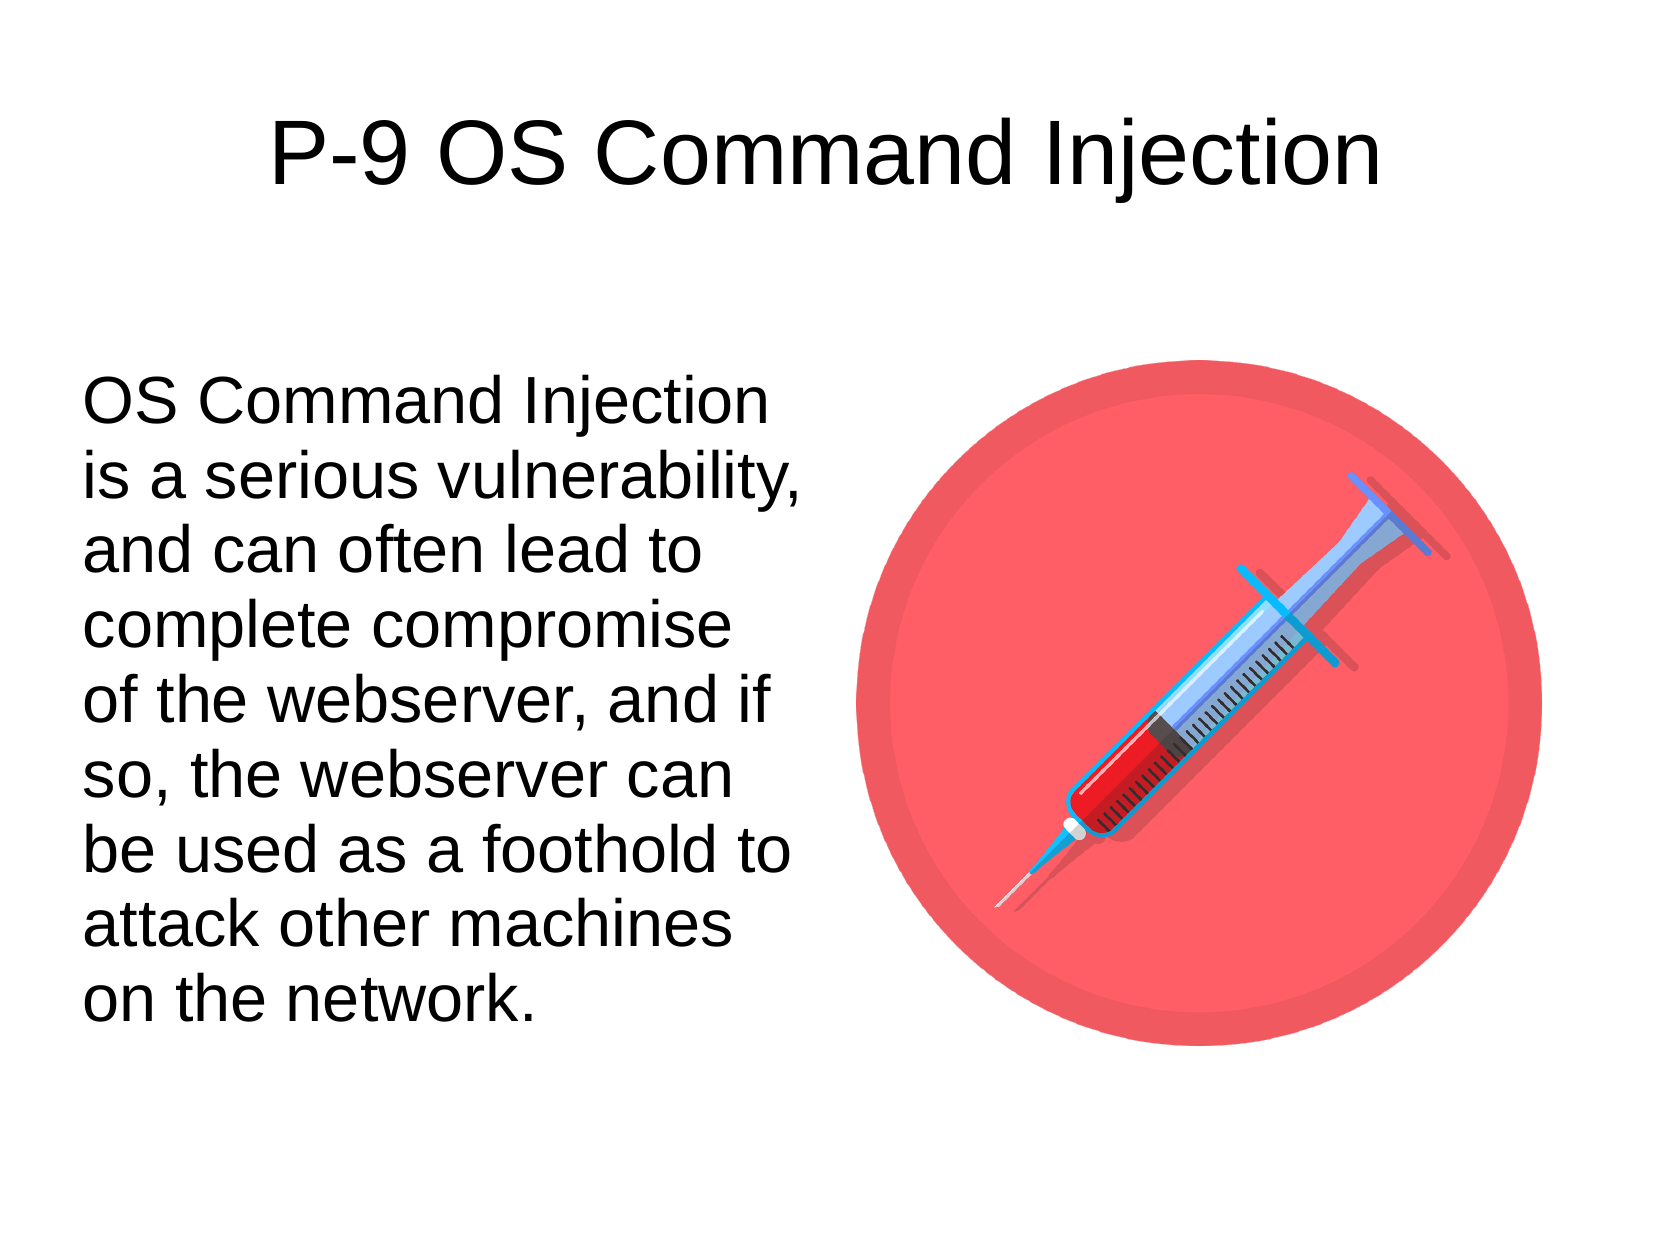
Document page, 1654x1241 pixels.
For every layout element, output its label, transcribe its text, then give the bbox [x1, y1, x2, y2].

title P-9 OS Command Injection [82, 49, 1571, 257]
subtitle OS Command Injection is a serious vulnerability, and can often lead to complete compromise of the webserver, and if so, the webserver can be used as a foothold to attack other machines on the network. [82, 290, 1571, 1109]
picture [856, 360, 1542, 1046]
